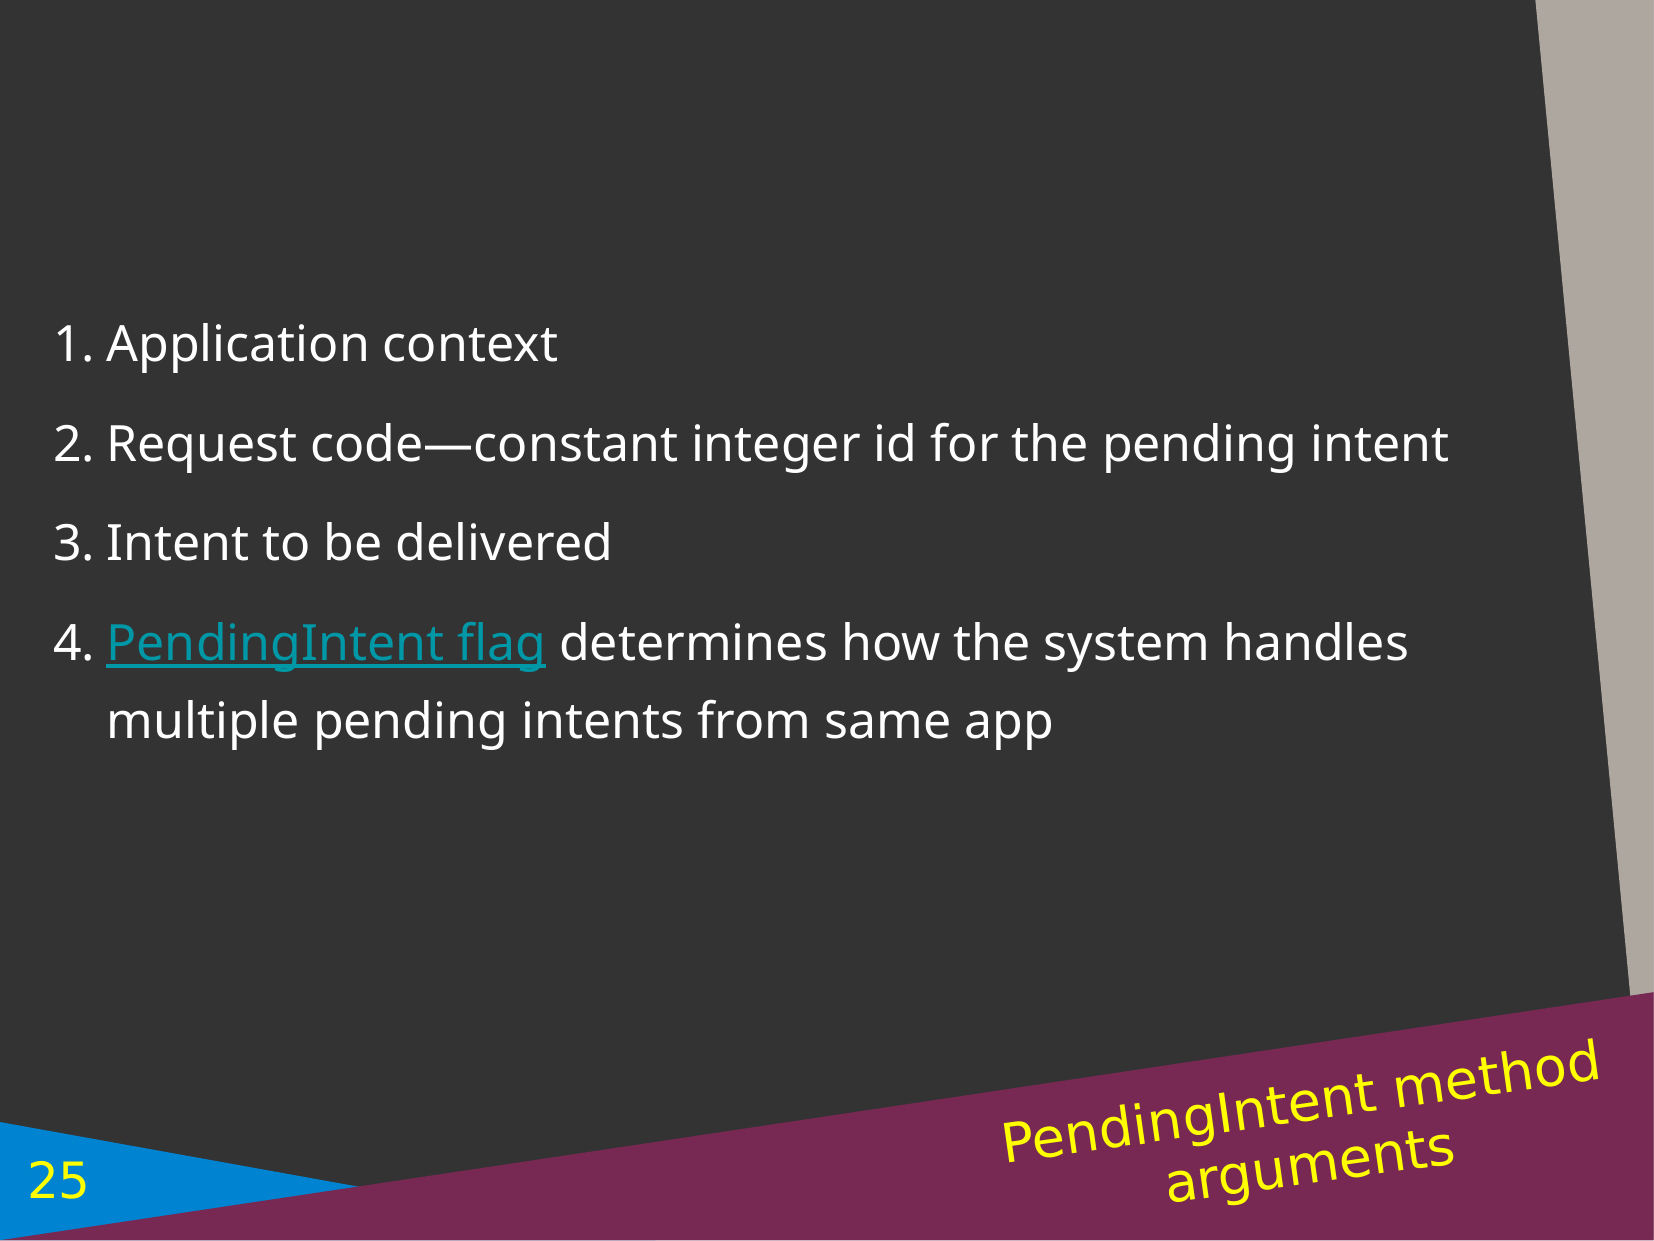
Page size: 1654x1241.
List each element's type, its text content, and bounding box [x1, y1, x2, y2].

title PendingIntent method arguments [956, 995, 1654, 1241]
list Application context Request code—constant integer id for the pending intent Intent to be delivered PendingIntent flag determines how the system handles multiple pending intents from same app [35, 59, 1524, 993]
